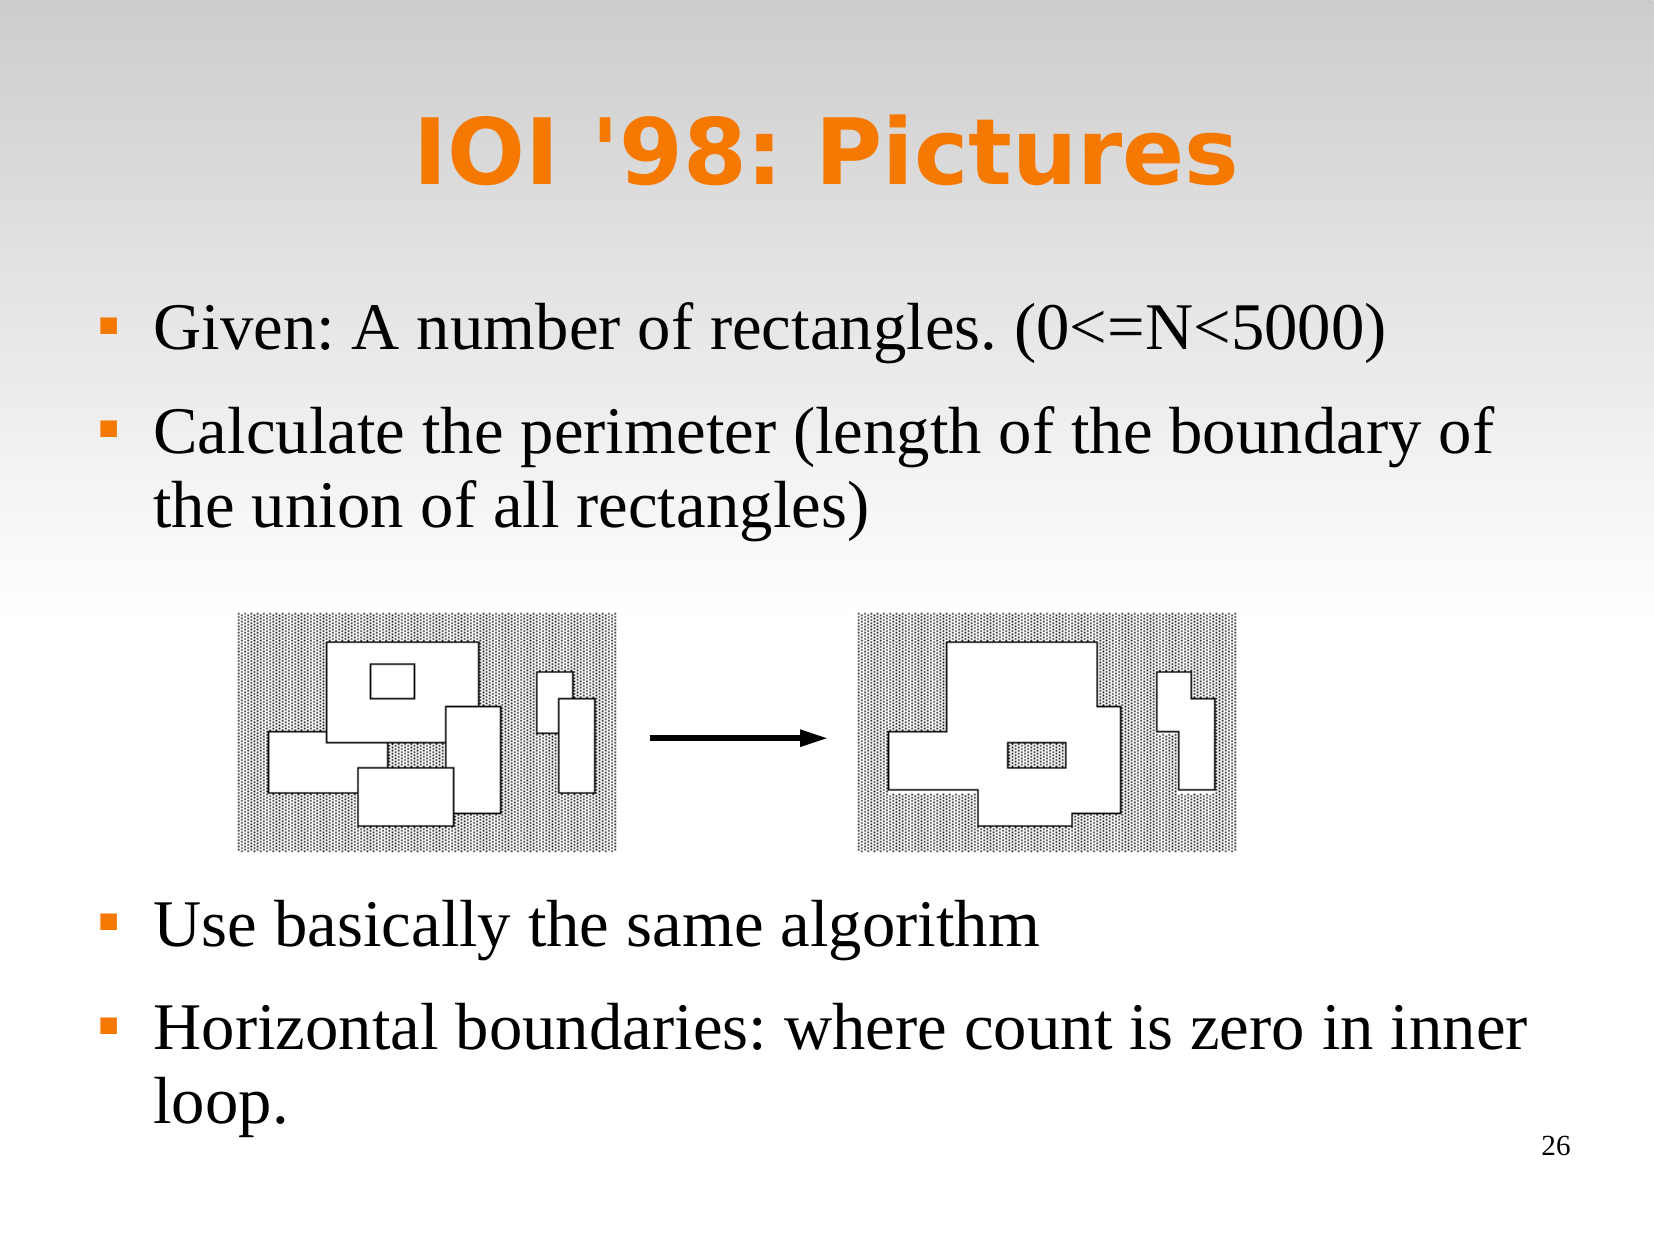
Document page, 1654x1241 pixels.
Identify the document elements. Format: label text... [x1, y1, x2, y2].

list Use basically the same algorithm Horizontal boundaries: where count is zero in inner loop. [82, 886, 1571, 1188]
picture [852, 607, 1241, 857]
list Given: A number of rectangles. (0<=N<5000) Calculate the perimeter (length of the boundary of the union of all rectangles) [82, 290, 1571, 591]
title IOI '98: Pictures [82, 49, 1571, 257]
picture [232, 607, 621, 857]
